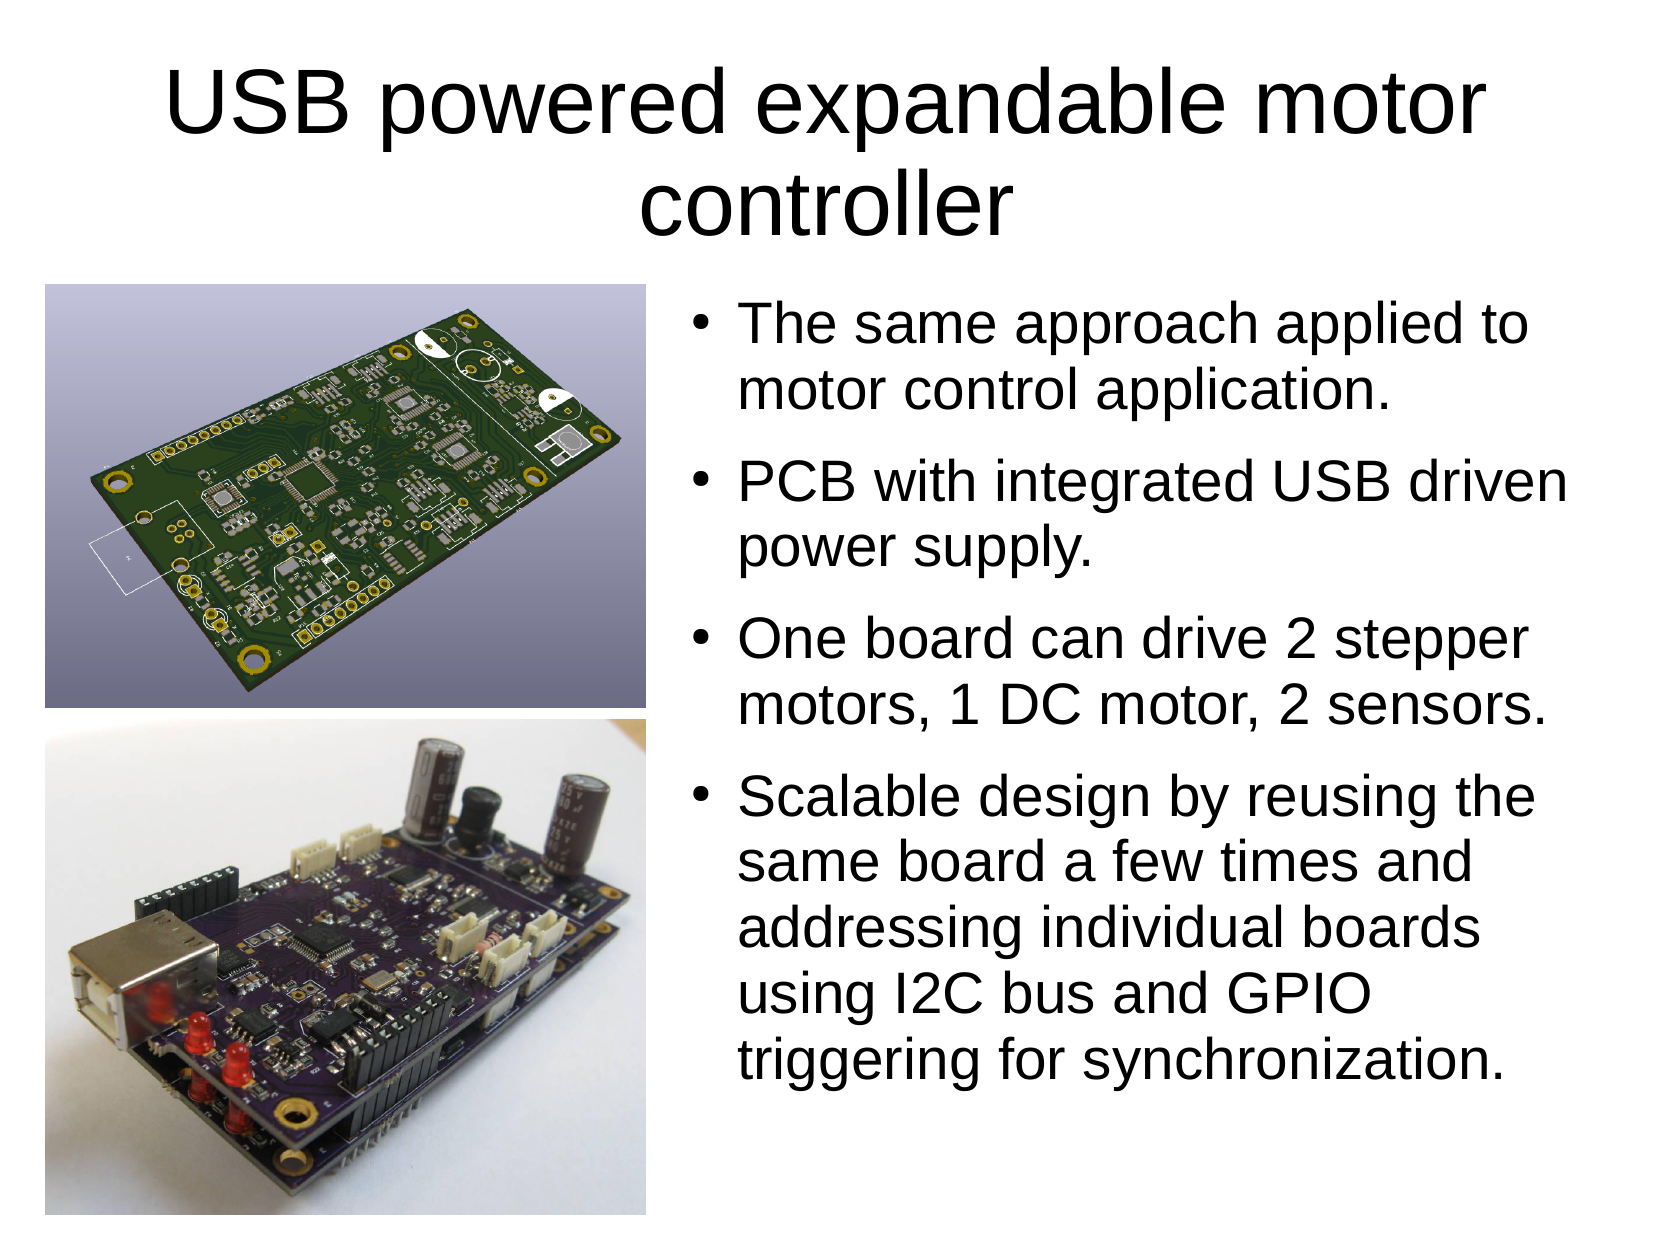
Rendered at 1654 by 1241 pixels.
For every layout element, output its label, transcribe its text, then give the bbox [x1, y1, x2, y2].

title USB powered expandable motor controller [82, 49, 1571, 257]
picture [45, 284, 646, 709]
list The same approach applied to motor control application. PCB with integrated USB driven power supply. One board can drive 2 stepper motors, 1 DC motor, 2 sensors. Scalable design by reusing the same board a few times and addressing individual boards using I2C bus and GPIO triggering for synchronization. [675, 290, 1571, 1186]
picture [45, 719, 646, 1216]
